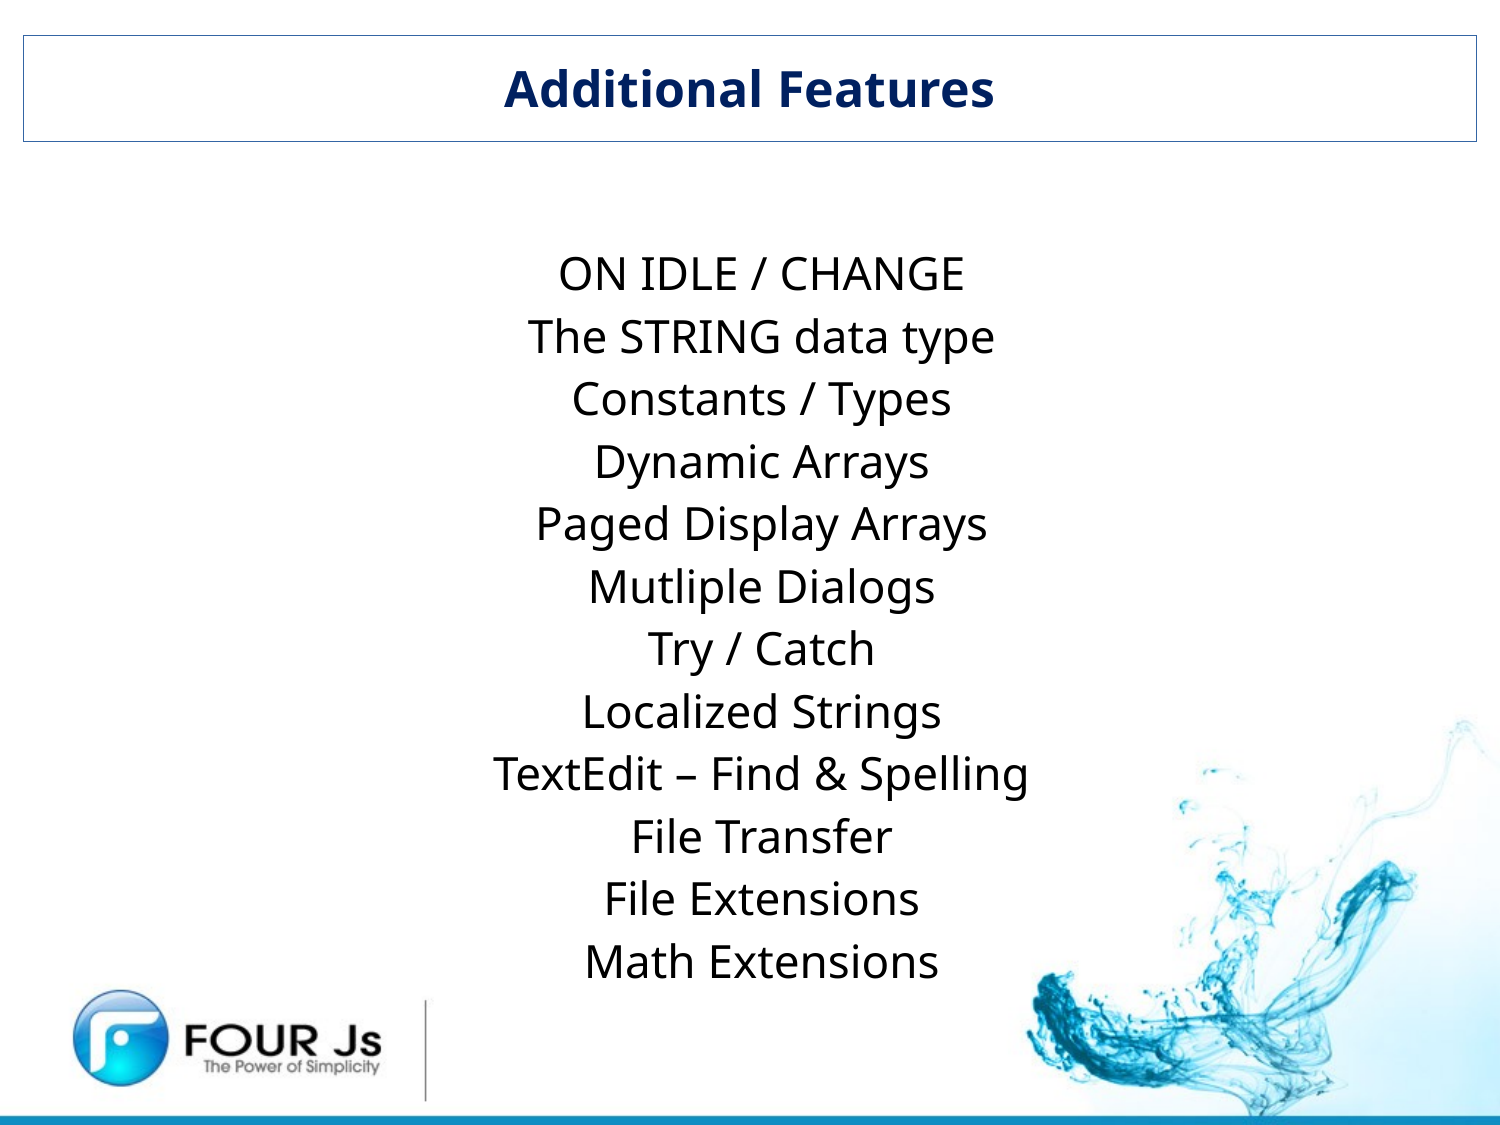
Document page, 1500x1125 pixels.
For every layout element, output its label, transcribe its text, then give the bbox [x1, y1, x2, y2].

title Additional Features [23, 35, 1477, 142]
picture [0, 0, 1500, 1122]
text_box ON IDLE / CHANGE The STRING data type Constants / Types Dynamic Arrays Paged Display Arrays Mutliple Dialogs Try / Catch Localized Strings TextEdit – Find & Spelling File Transfer File Extensions Math Extensions [153, 234, 1371, 945]
